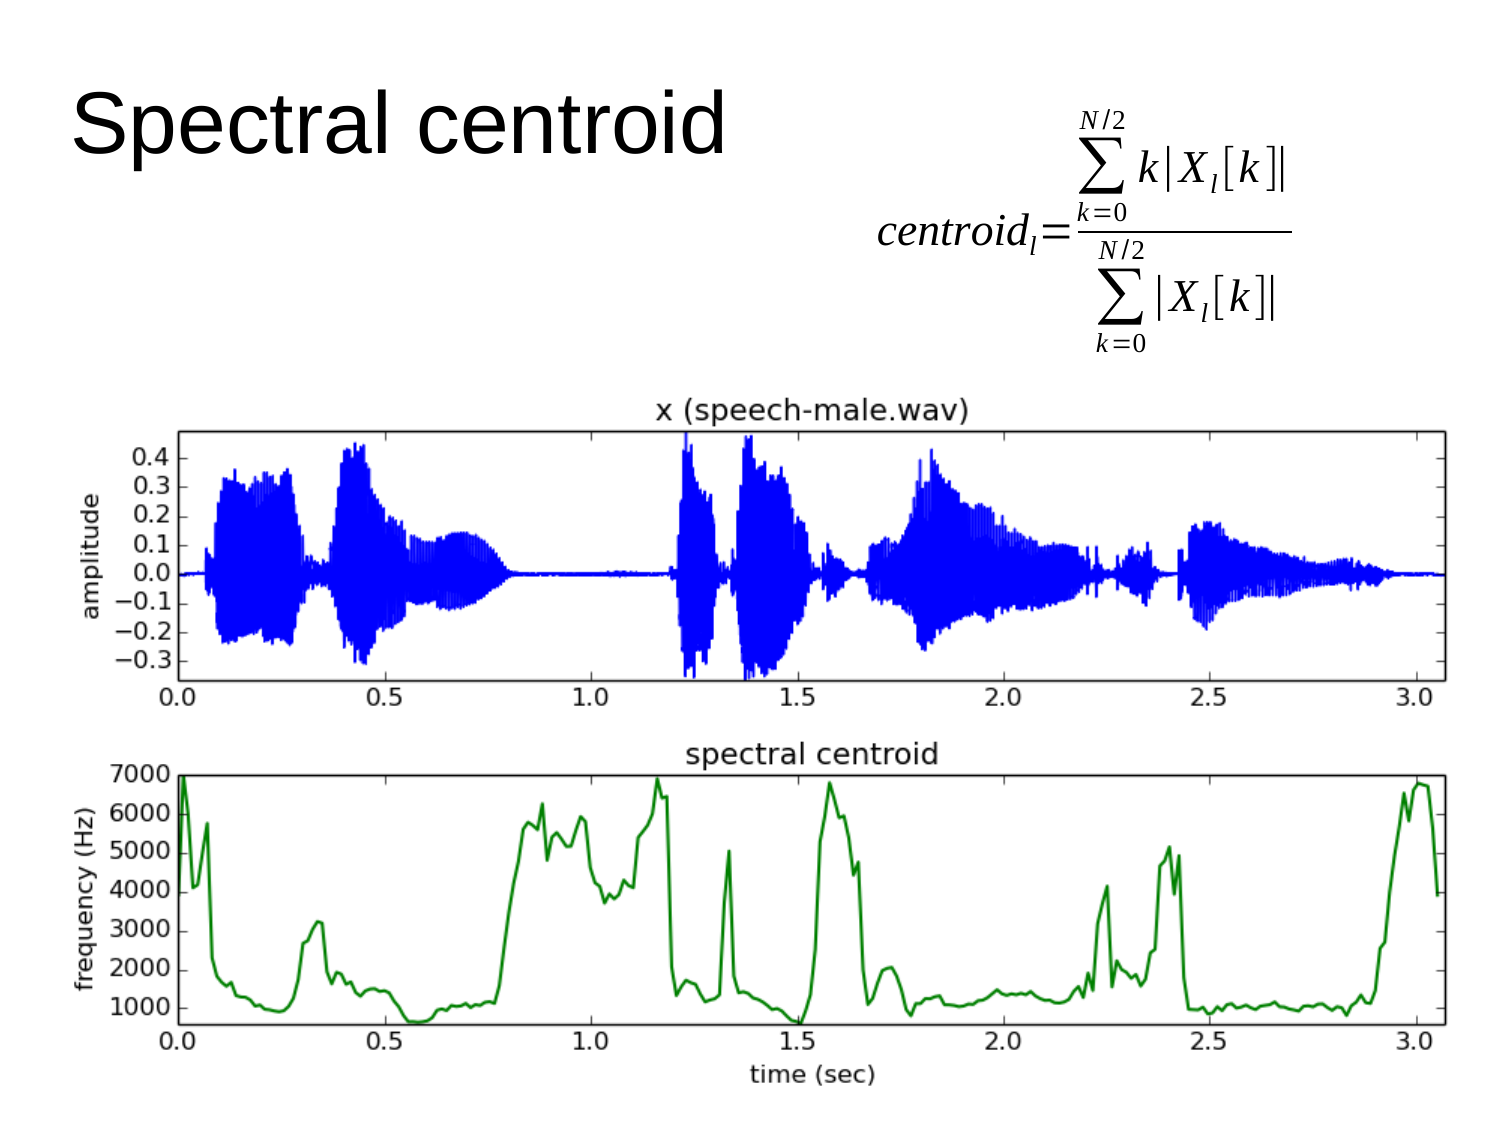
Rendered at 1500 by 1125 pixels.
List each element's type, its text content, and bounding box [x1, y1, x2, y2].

chart [870, 104, 1302, 359]
title Spectral centroid [38, 8, 1441, 238]
picture [46, 371, 1472, 1122]
